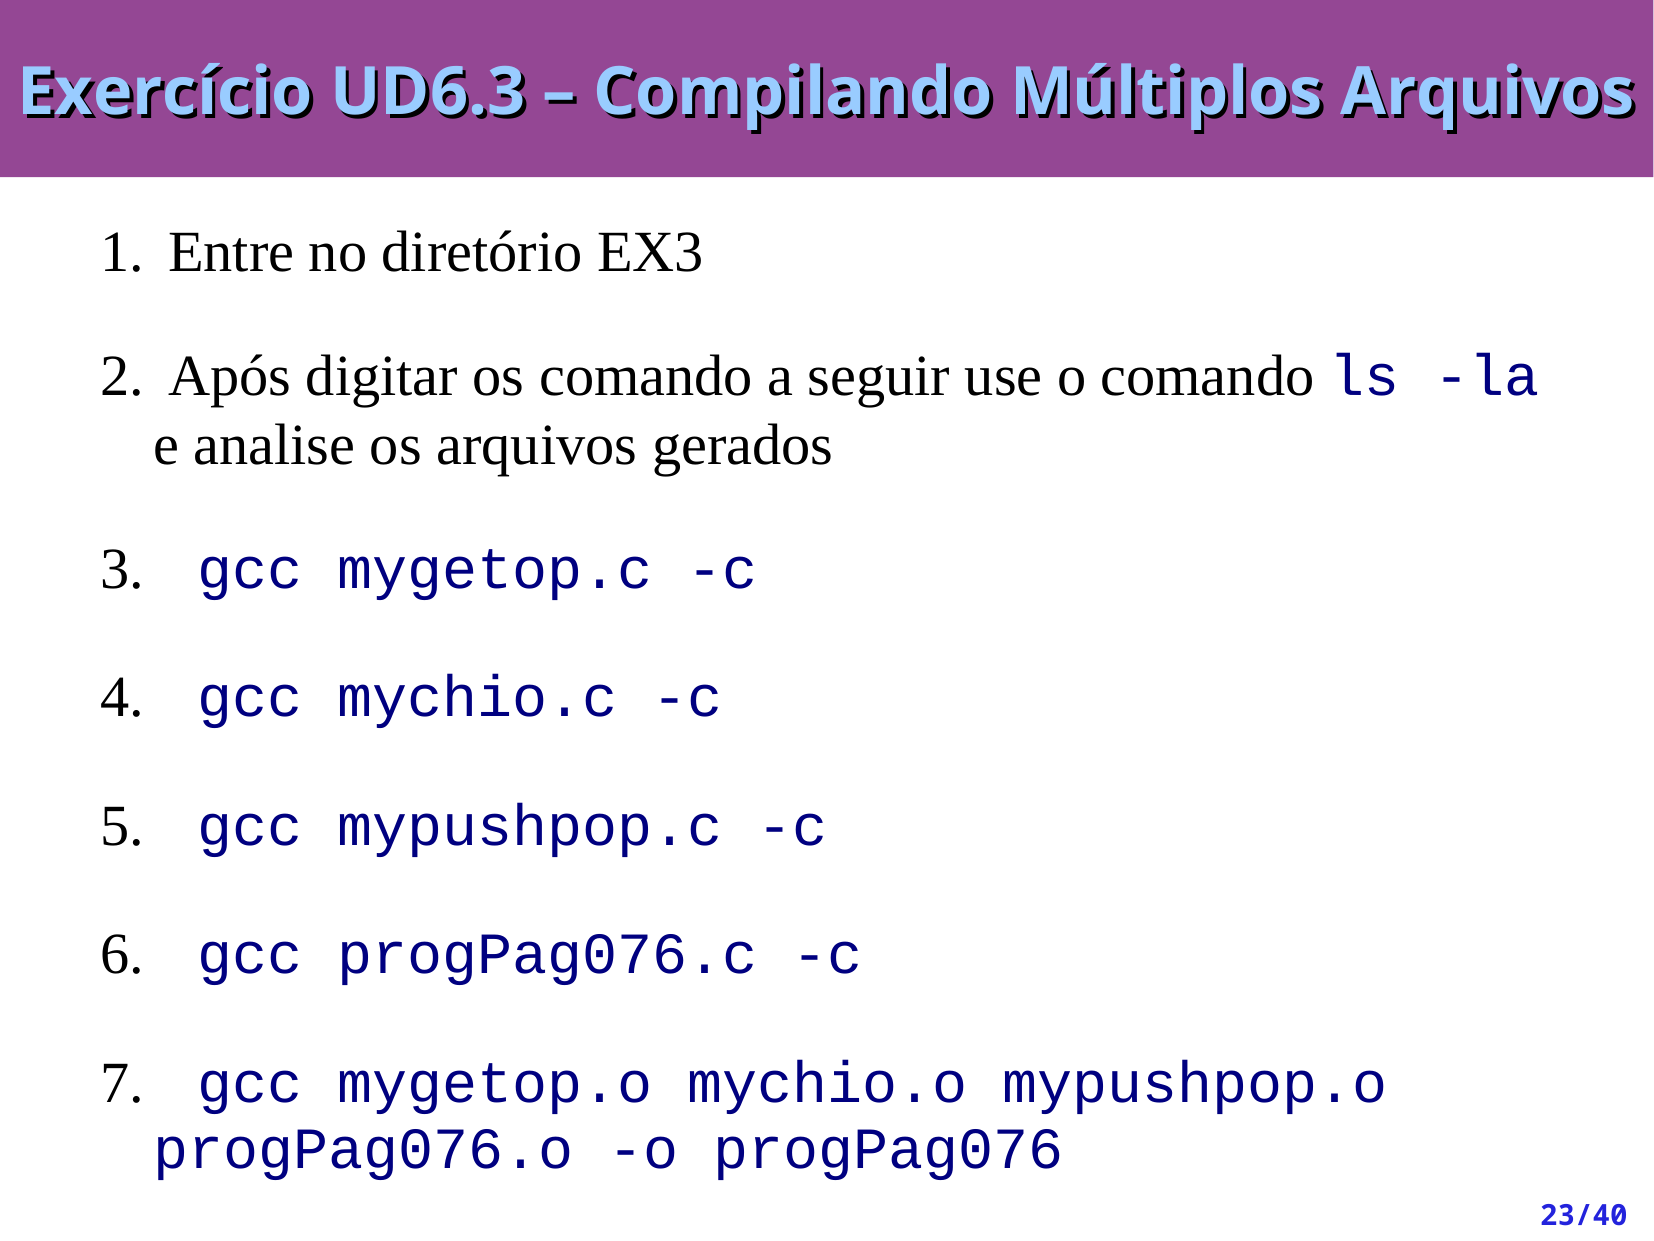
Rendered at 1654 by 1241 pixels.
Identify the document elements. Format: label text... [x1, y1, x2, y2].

list Entre no diretório EX3 Após digitar os comando a seguir use o comando ls -la e analise os arquivos gerados gcc mygetop.c -c gcc mychio.c -c gcc mypushpop.c -c gcc progPag076.c -c gcc mygetop.o mychio.o mypushpop.o progPag076.o -o progPag076 [82, 219, 1571, 1187]
title Exercício UD6.3 – Compilando Múltiplos Arquivos [0, 0, 1654, 178]
